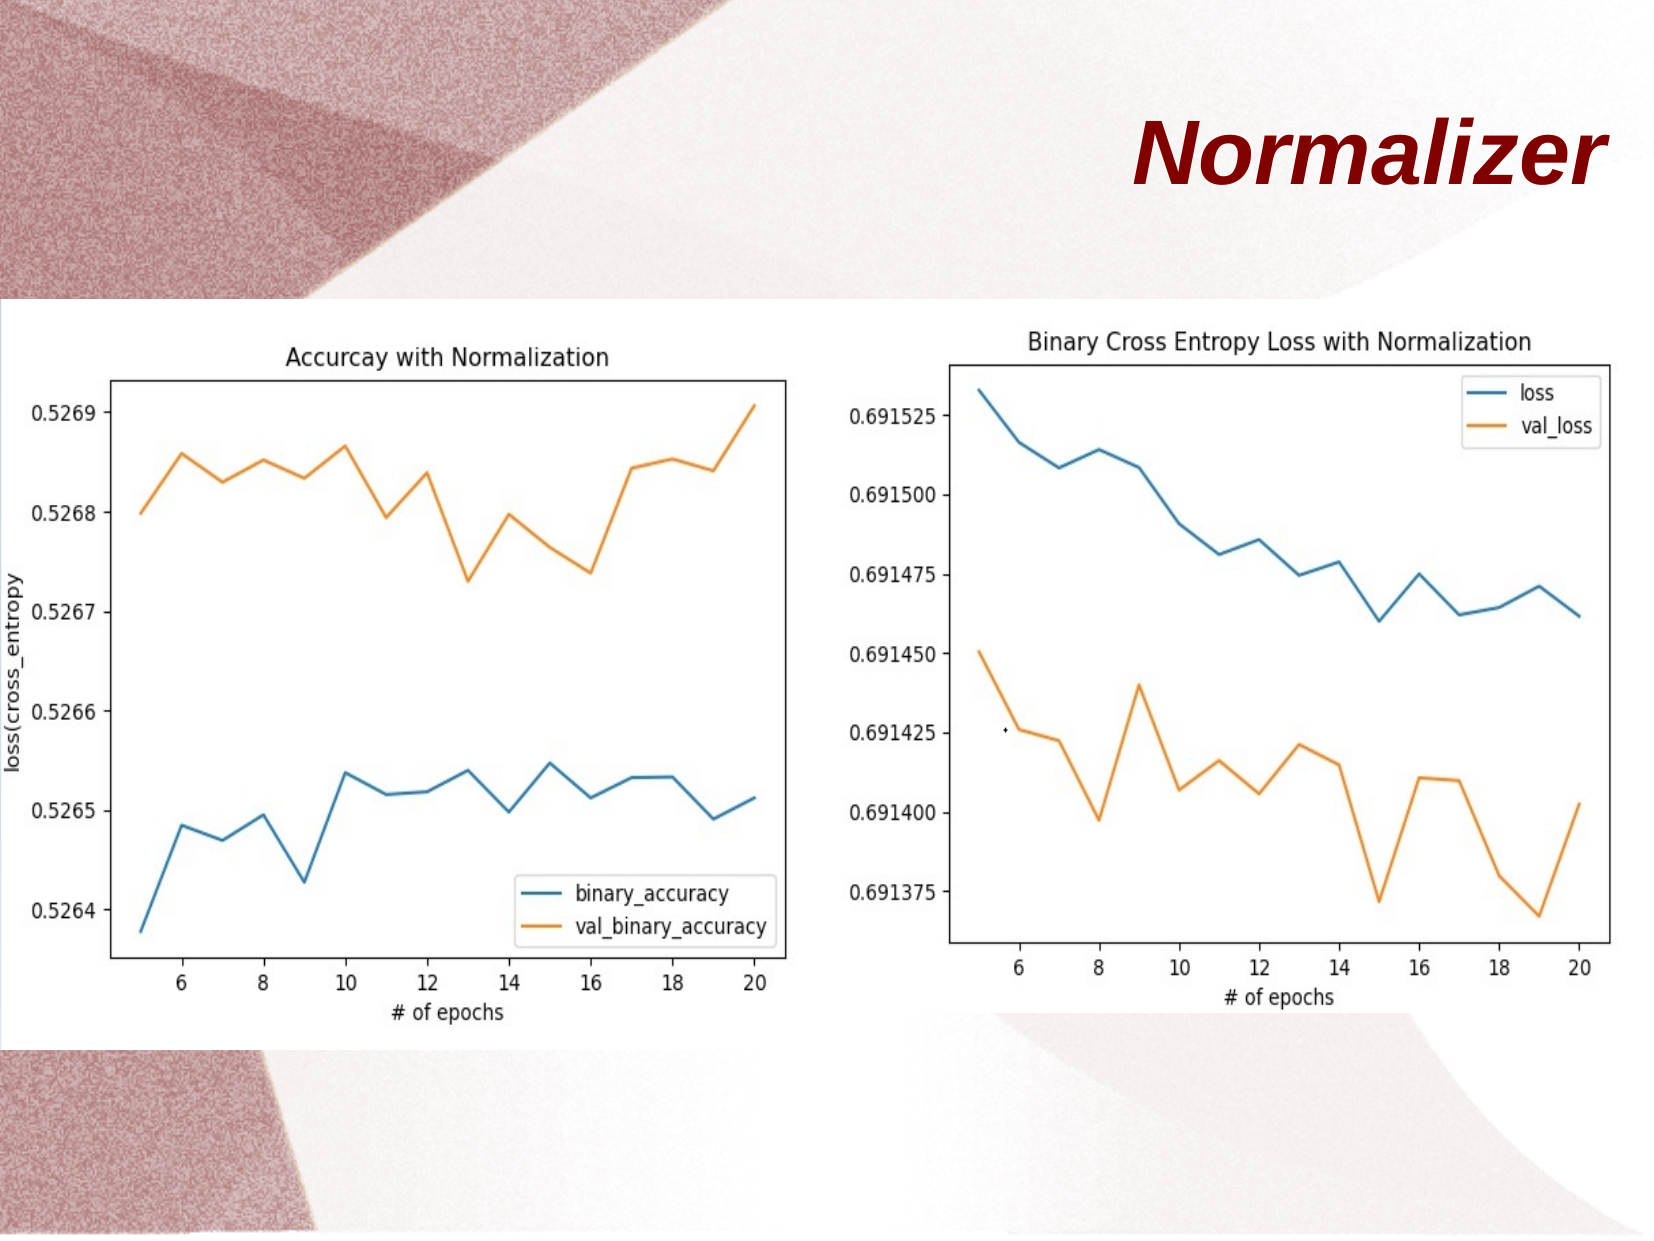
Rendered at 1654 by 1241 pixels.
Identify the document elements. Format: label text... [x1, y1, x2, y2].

title Normalizer [596, 49, 1607, 257]
picture [0, 0, 1654, 1241]
